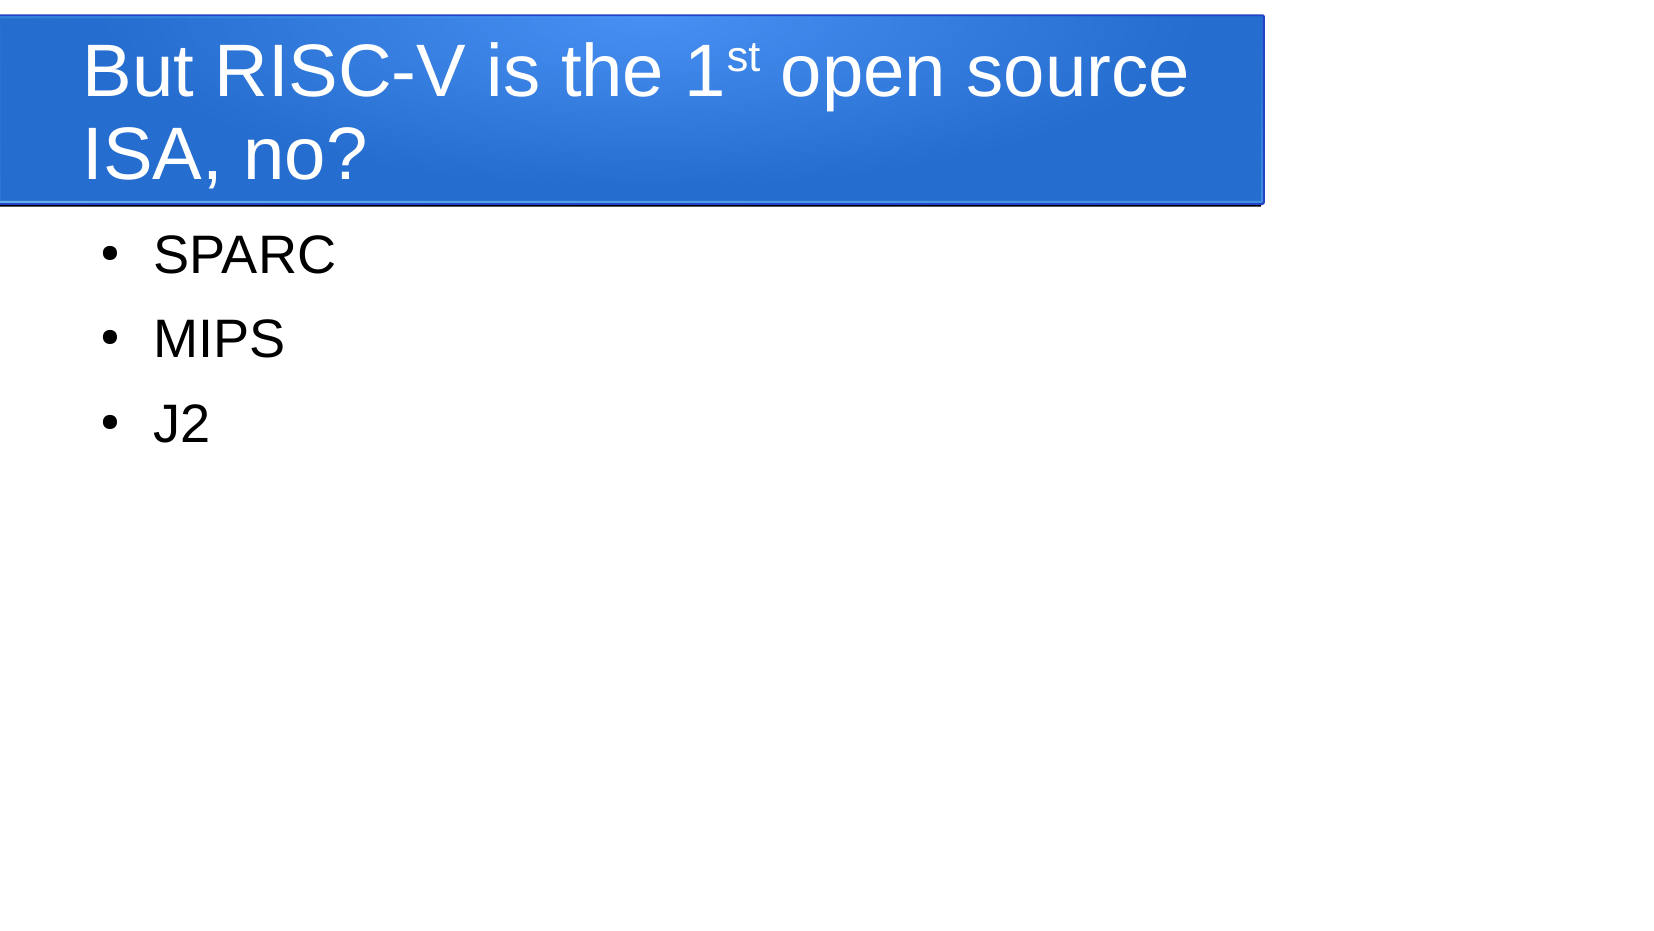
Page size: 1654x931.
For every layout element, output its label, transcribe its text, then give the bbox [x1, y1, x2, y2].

list SPARC MIPS J2 [82, 224, 1571, 764]
title But RISC-V is the 1st open source ISA, no? [82, 27, 1235, 197]
